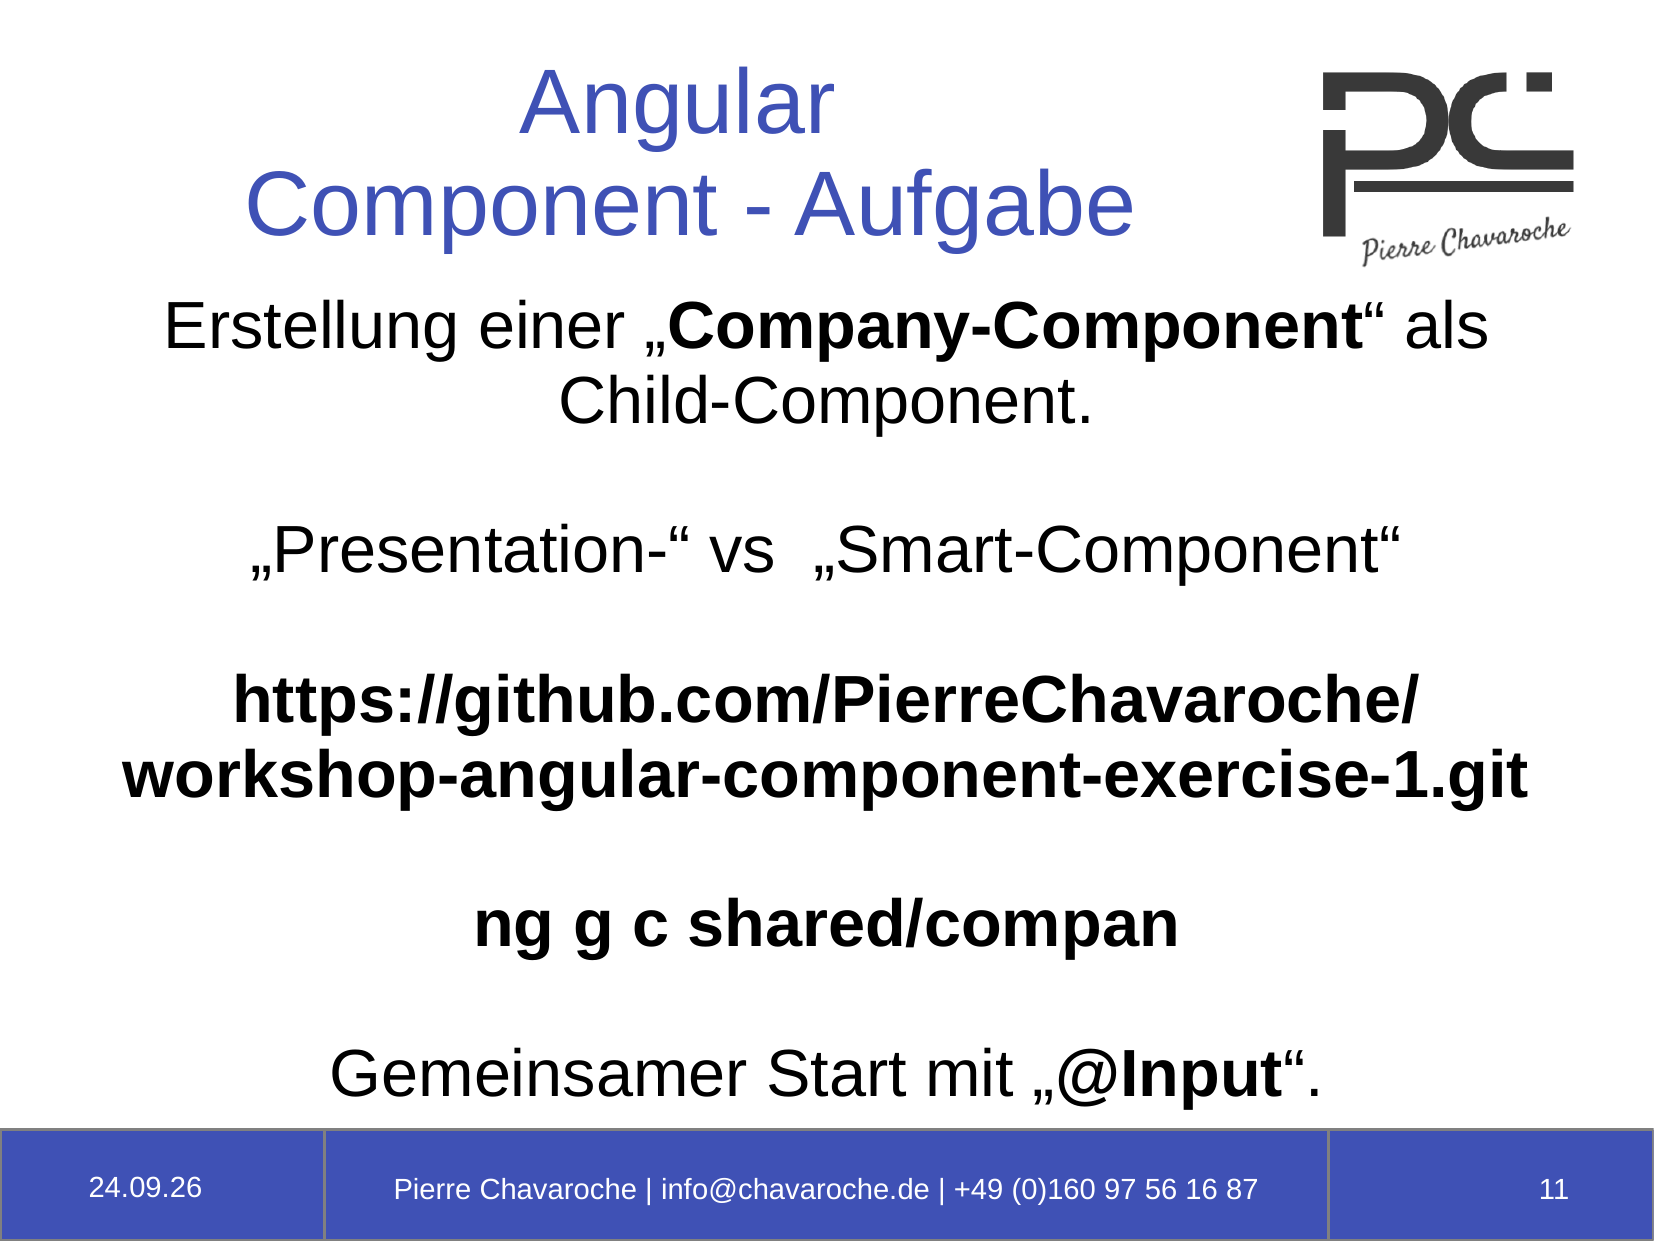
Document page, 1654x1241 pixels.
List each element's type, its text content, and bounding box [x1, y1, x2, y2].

picture [1307, 29, 1589, 311]
subtitle Erstellung einer „Company-Component“ als Child-Component. „Presentation-“ vs „Smart-Component“ https://github.com/PierreChavaroche/workshop-angular-component-exercise-1.git ng g c shared/compan Gemeinsamer Start mit „@Input“. [82, 288, 1571, 1111]
title Angular Component - Aufgabe [82, 49, 1300, 257]
